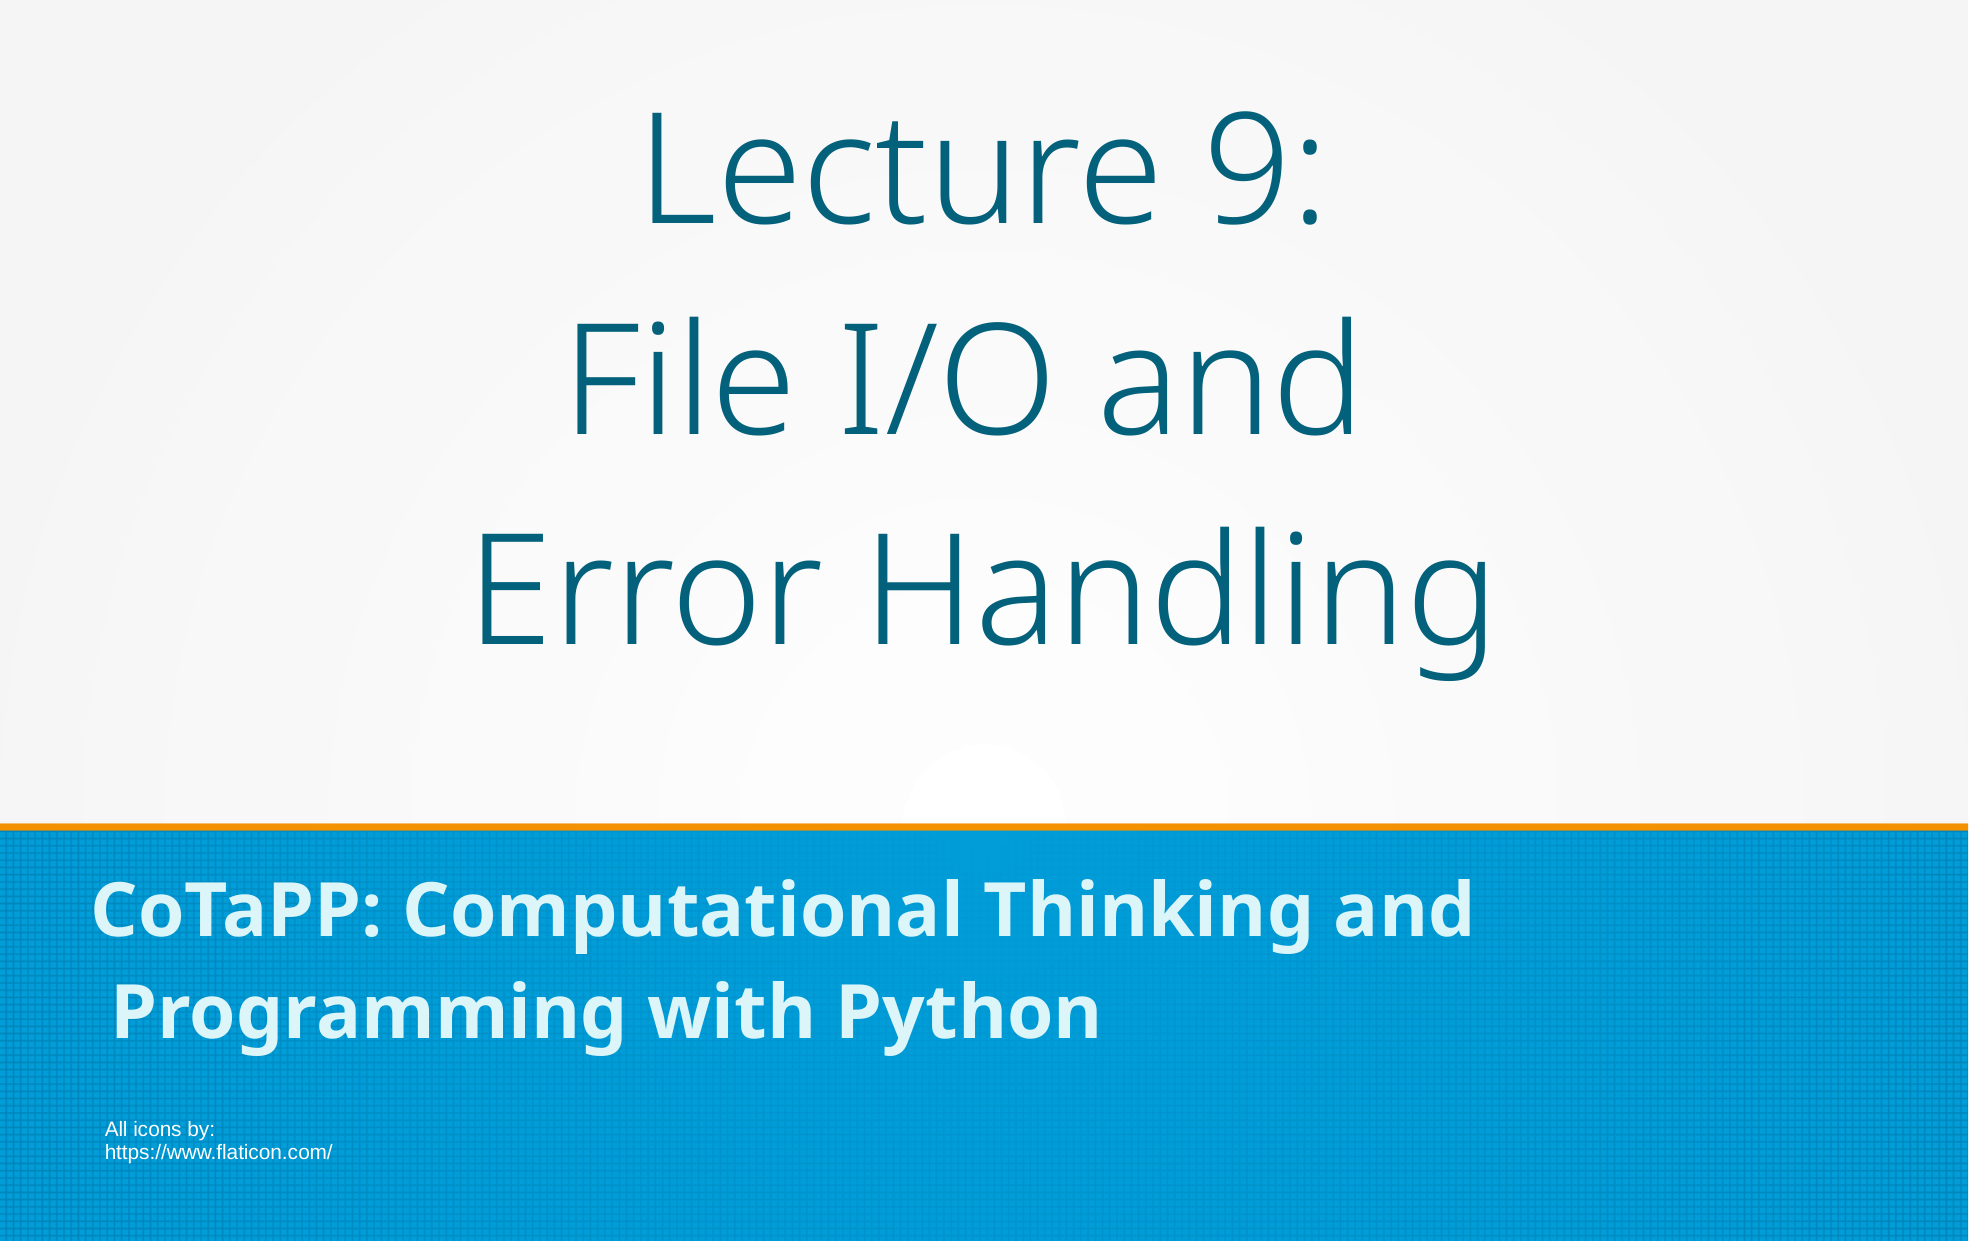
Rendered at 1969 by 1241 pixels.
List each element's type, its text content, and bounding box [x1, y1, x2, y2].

picture [0, 0, 1969, 830]
subtitle CoTaPP: Computational Thinking and Programming with Python [90, 855, 1654, 1063]
title Lecture 9: File I/O and Error Handling [98, 49, 1870, 691]
text_box All icons by: https://www.flaticon.com/ [90, 1110, 348, 1172]
